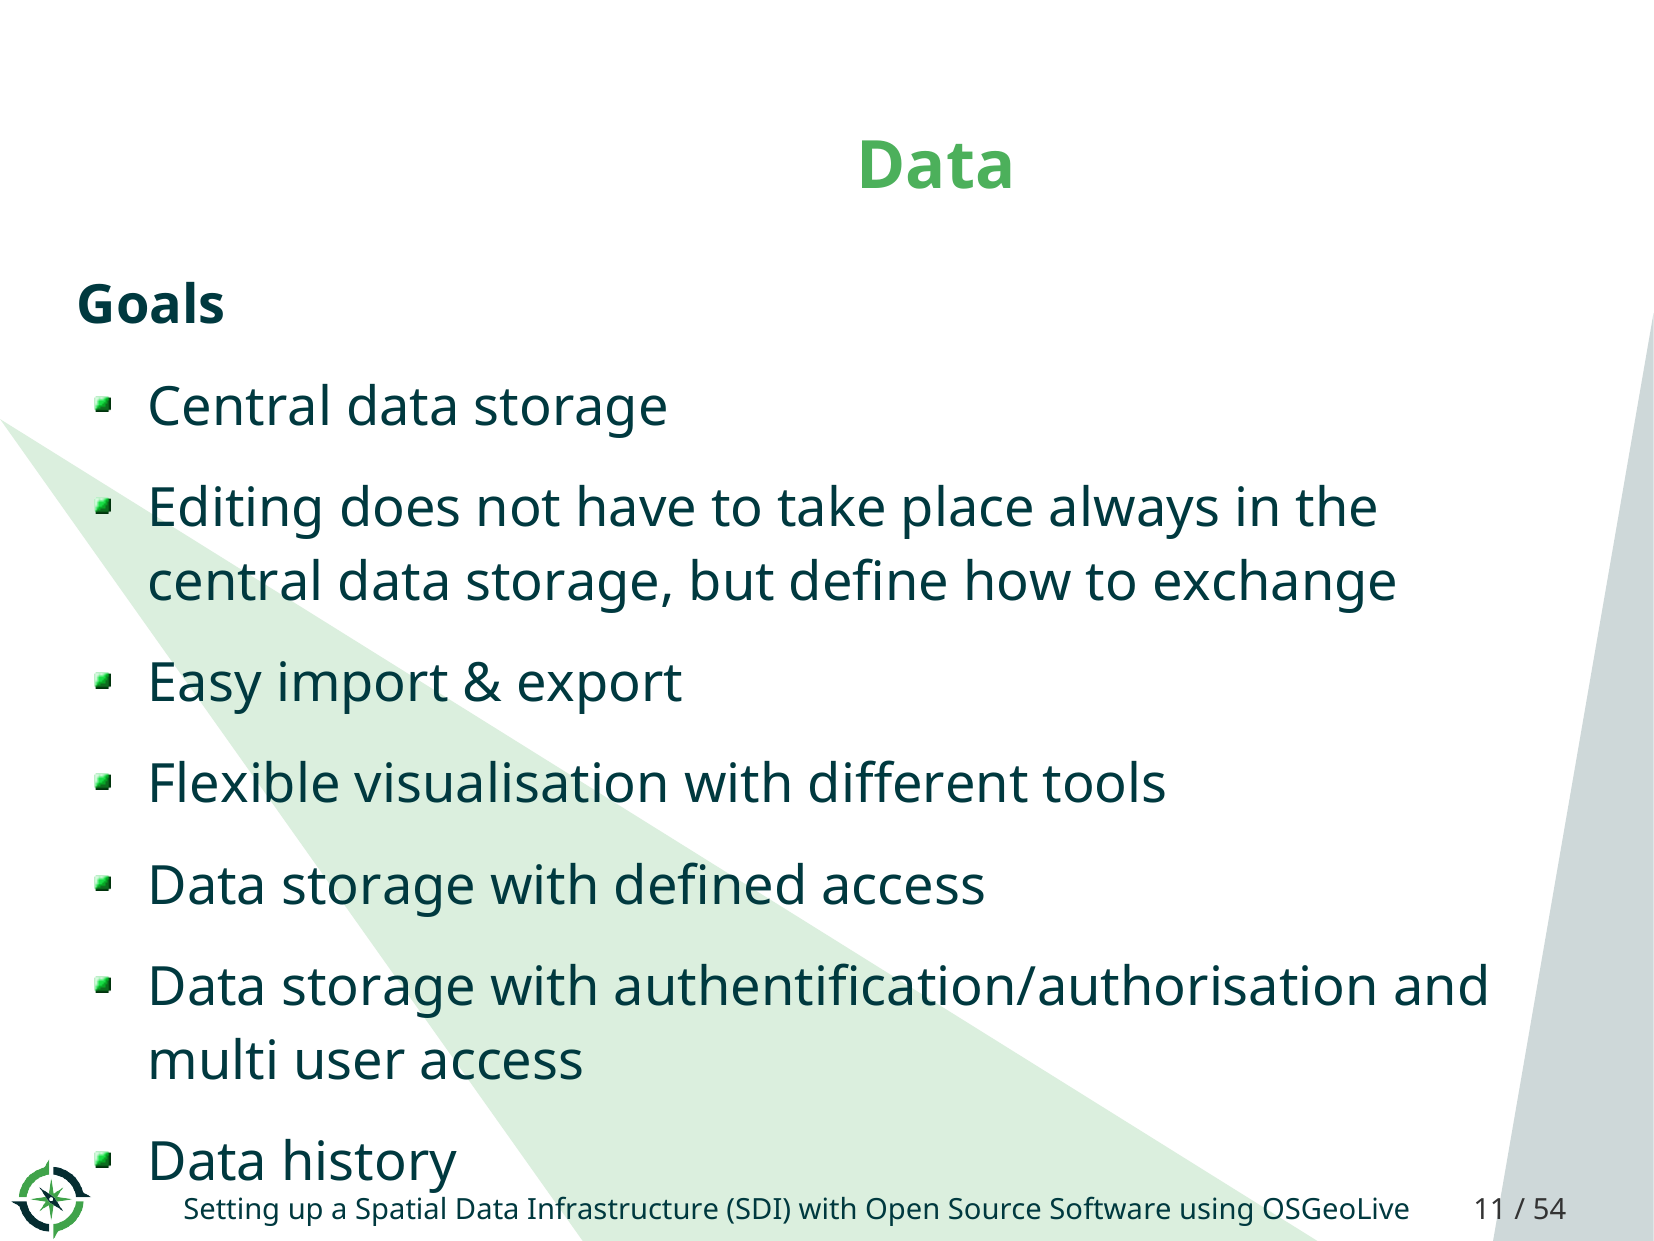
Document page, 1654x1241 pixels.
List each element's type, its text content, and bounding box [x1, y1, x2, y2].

list Goals Central data storage Editing does not have to take place always in the central data storage, but define how to exchange Easy import & export Flexible visualisation with different tools Data storage with defined access Data storage with authentification/authorisation and multi user access Data history [76, 265, 1565, 1241]
picture [10, 1158, 76, 1240]
title Data [242, 118, 1630, 207]
